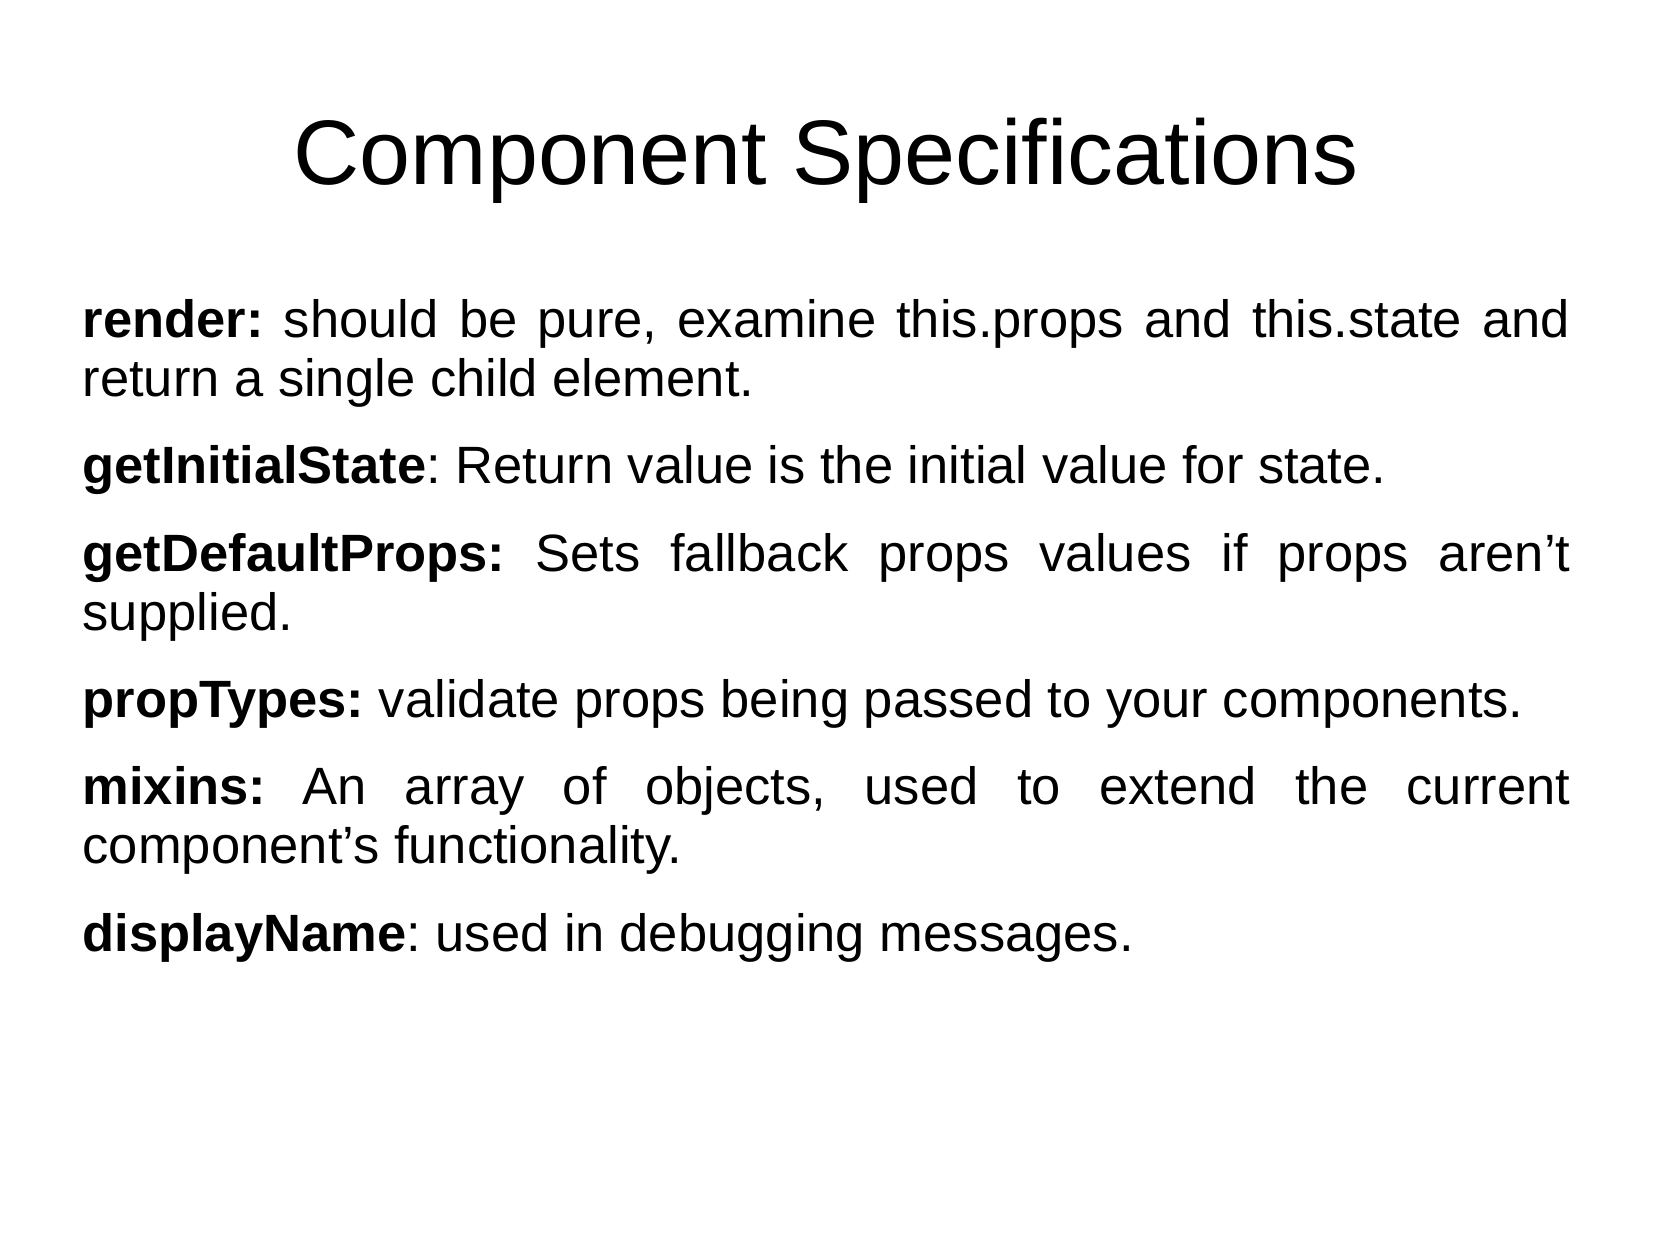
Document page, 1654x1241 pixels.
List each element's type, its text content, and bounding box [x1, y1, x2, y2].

list render: should be pure, examine this.props and this.state and return a single child element. getInitialState: Return value is the initial value for state. getDefaultProps: Sets fallback props values if props aren’t supplied. propTypes: validate props being passed to your components. mixins: An array of objects, used to extend the current component’s functionality. displayName: used in debugging messages. [82, 290, 1571, 1010]
title Component Specifications [82, 49, 1571, 257]
